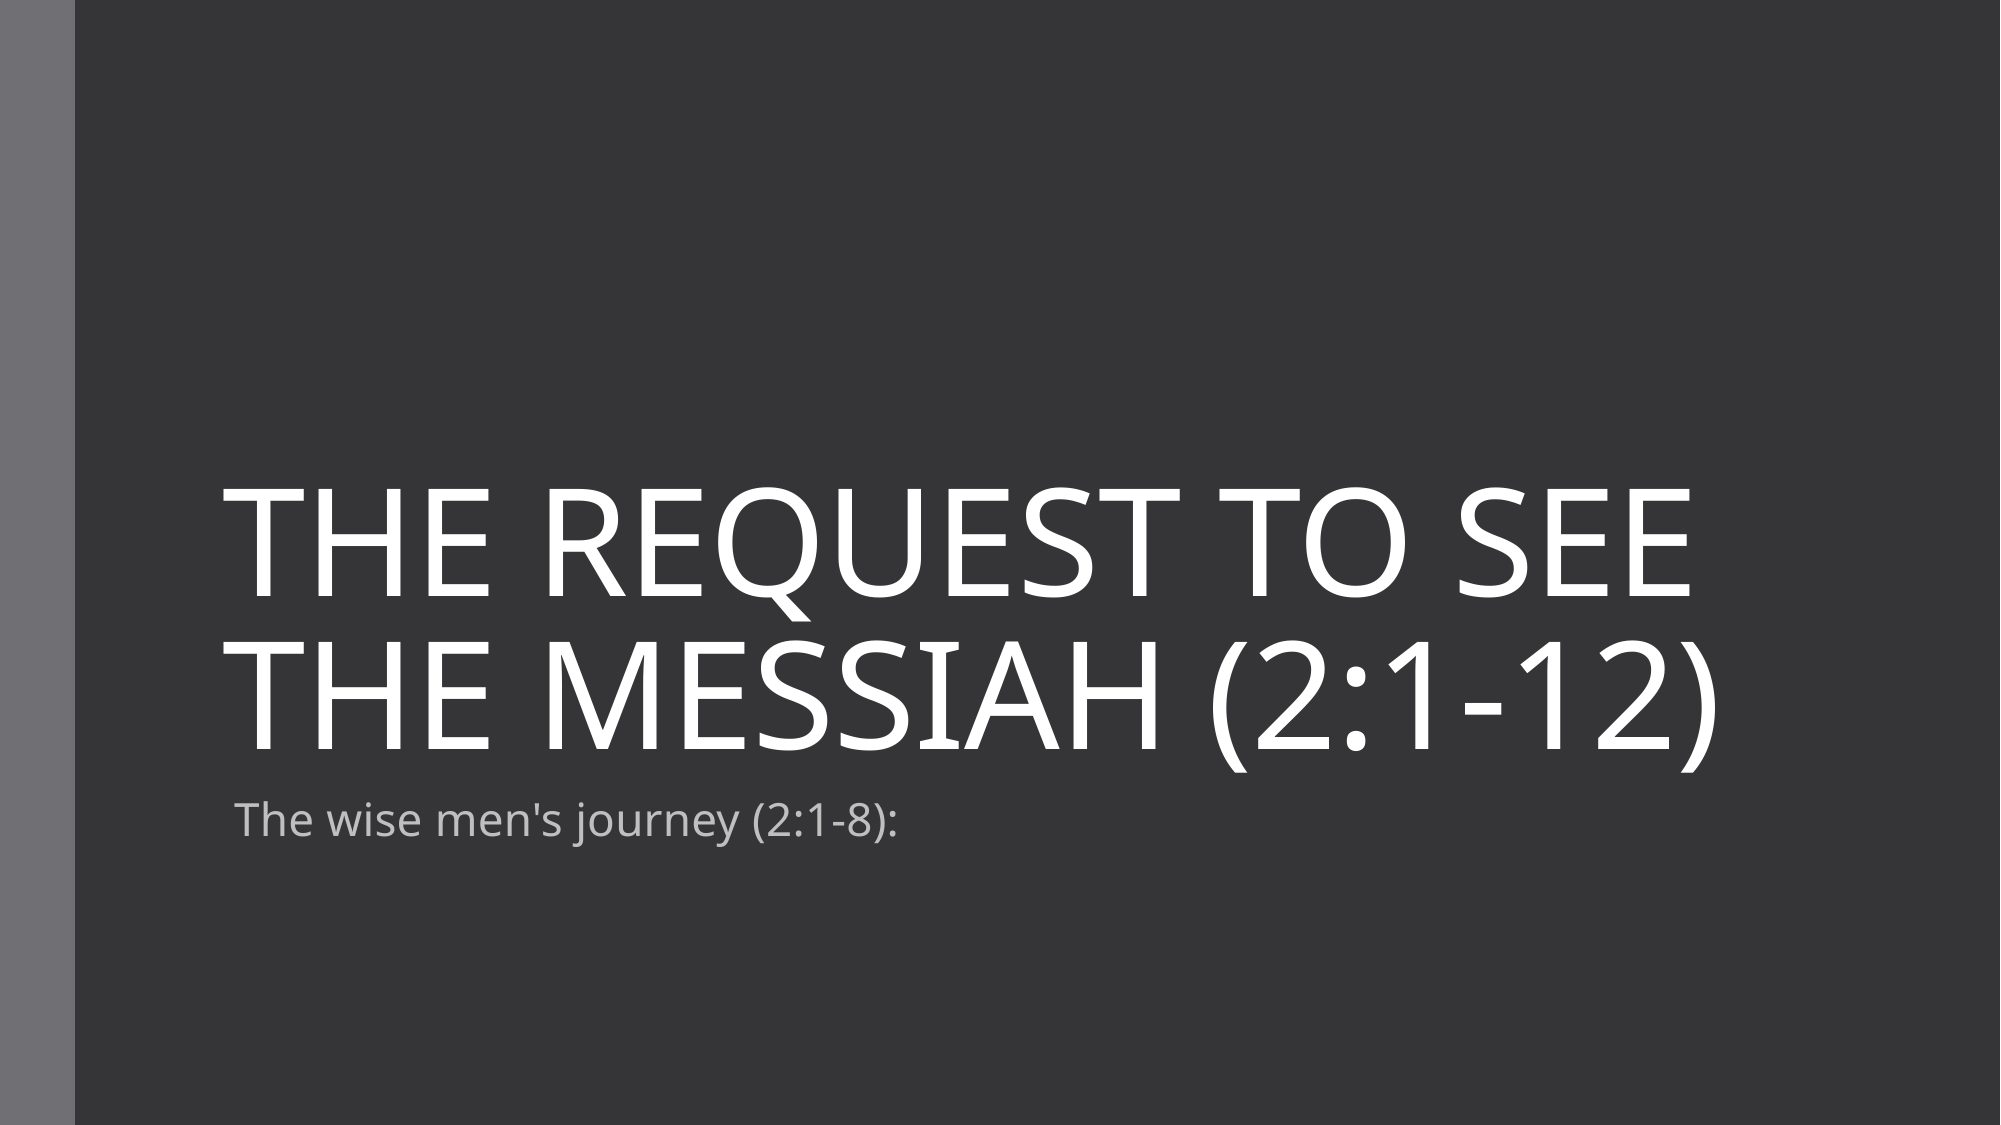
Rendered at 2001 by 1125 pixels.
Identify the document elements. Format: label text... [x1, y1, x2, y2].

title THE REQUEST TO SEE THE MESSIAH (2:1-12) [206, 124, 1752, 787]
subtitle The wise men's journey (2:1-8): [206, 787, 1752, 1066]
